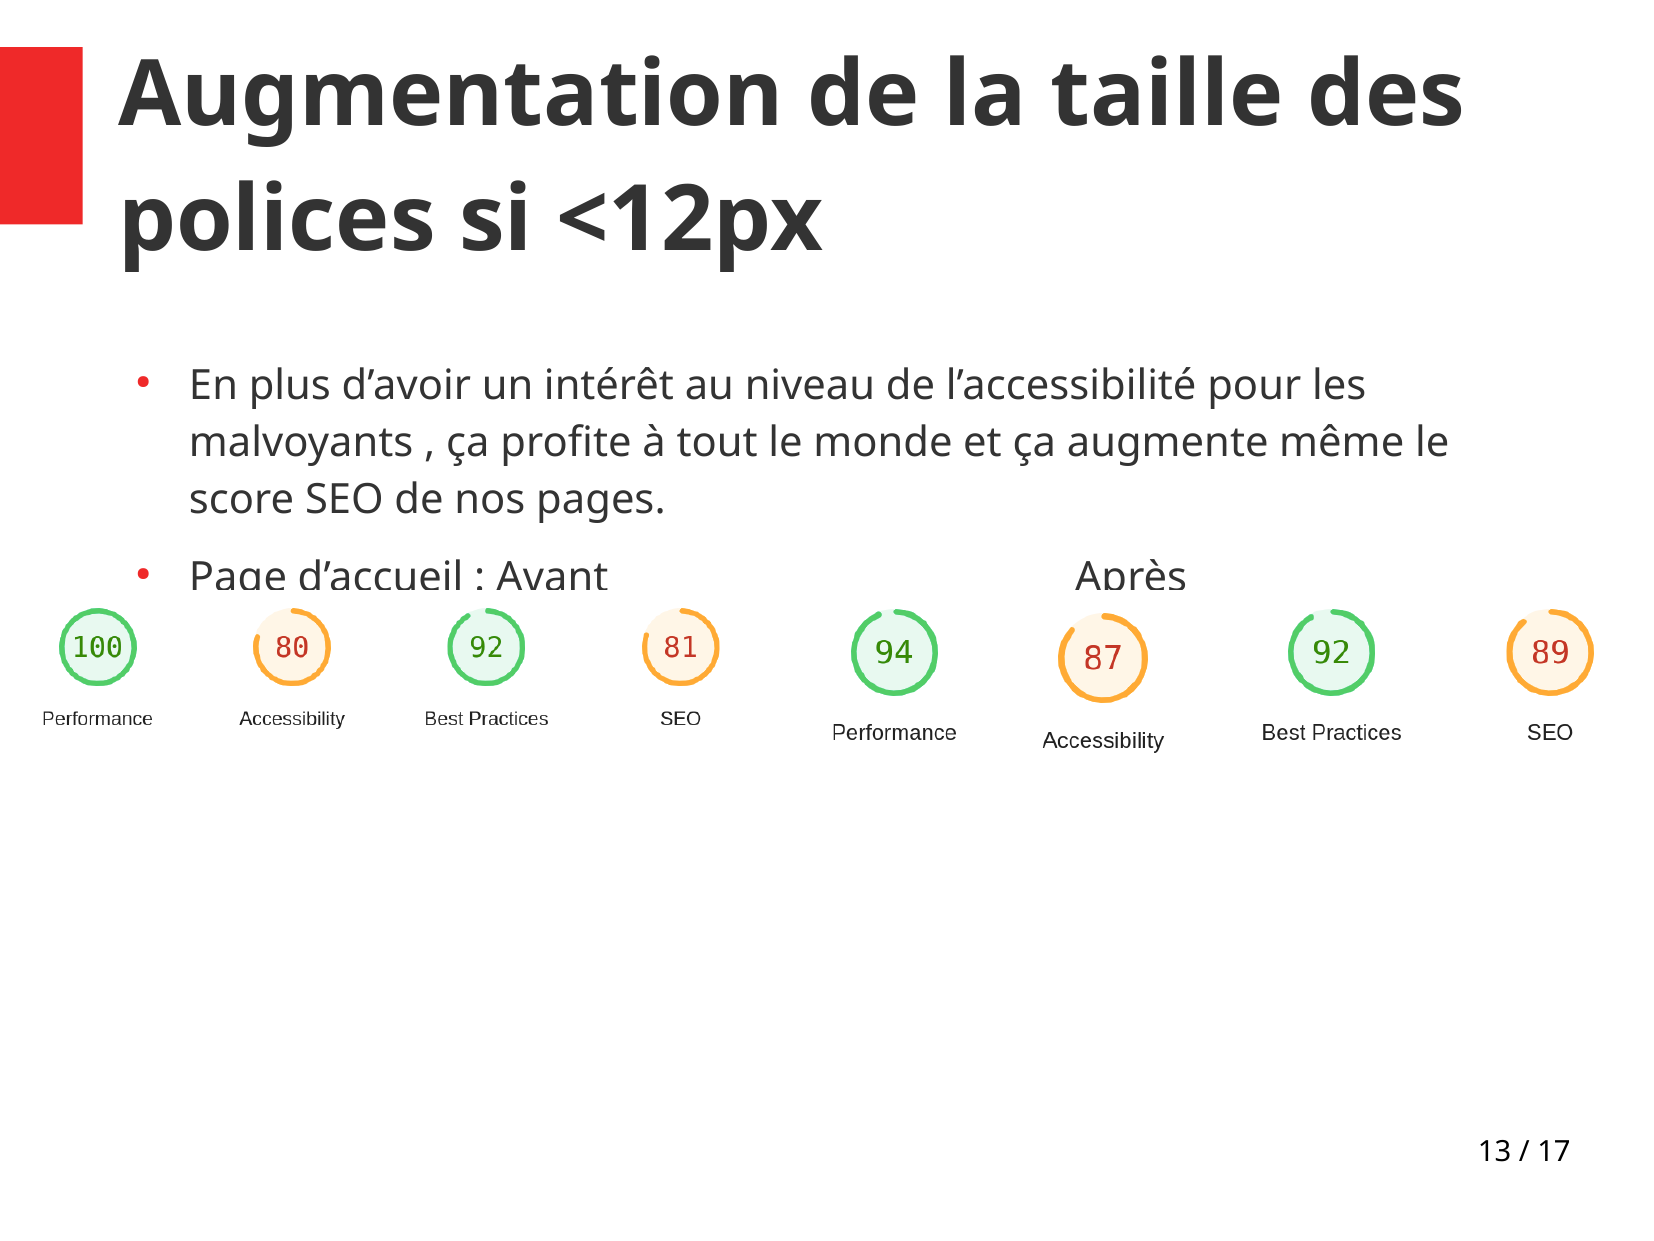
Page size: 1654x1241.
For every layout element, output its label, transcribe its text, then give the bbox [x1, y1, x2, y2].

title Augmentation de la taille des polices si <12px [118, 27, 1571, 278]
picture [814, 590, 1619, 768]
list En plus d’avoir un intérêt au niveau de l’accessibilité pour les malvoyants , ça profite à tout le monde et ça augmente même le score SEO de nos pages. Page d’accueil : Avant Après [118, 354, 1536, 1074]
picture [23, 590, 745, 746]
